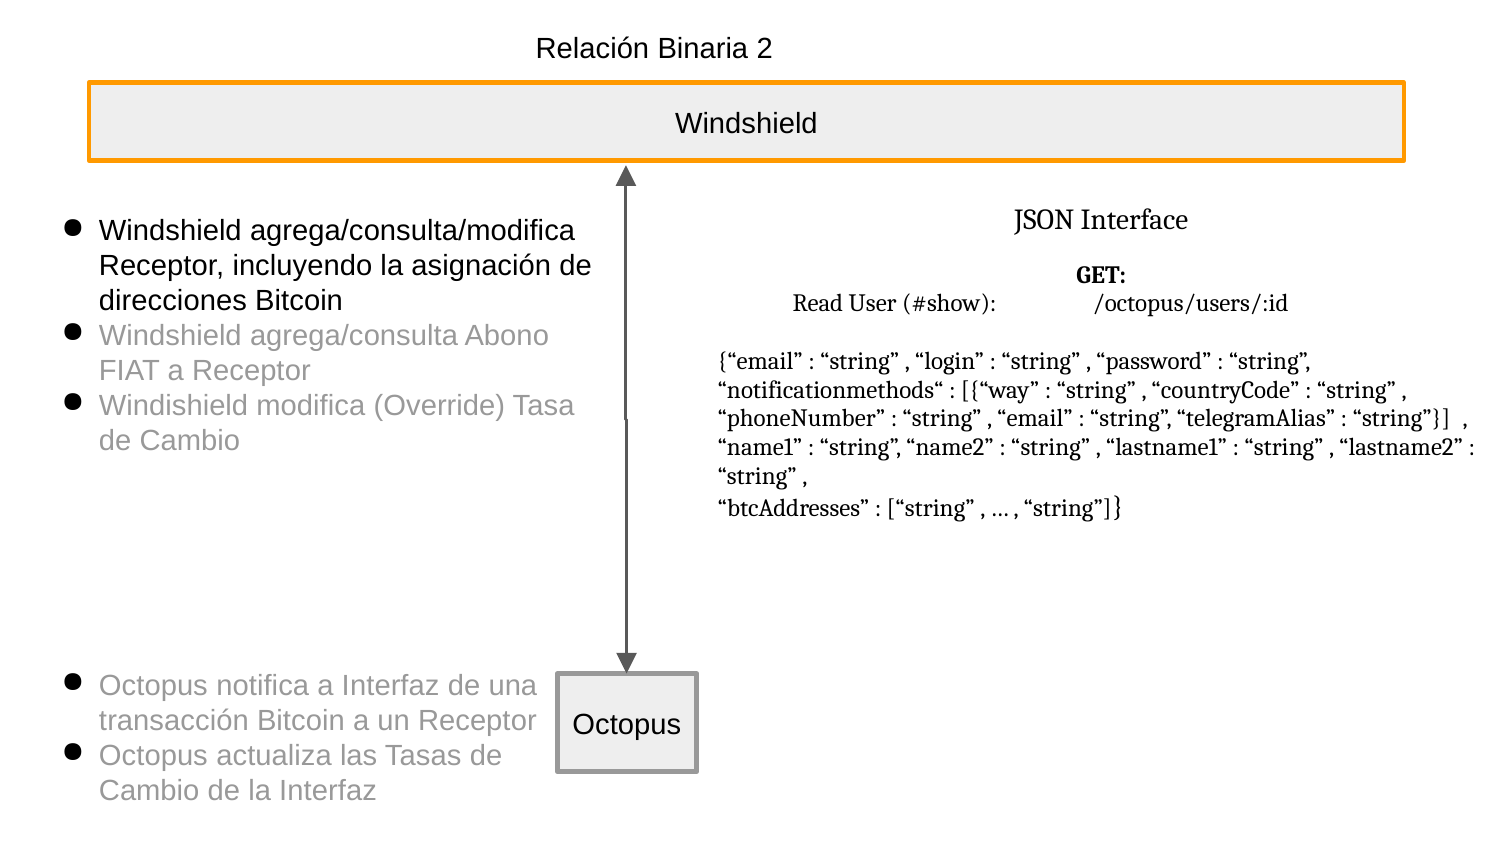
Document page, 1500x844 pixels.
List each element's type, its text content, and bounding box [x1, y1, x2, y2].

text_box Windshield [89, 82, 1404, 161]
text_box JSON Interface GET: Read User (#show): /octopus/users/:id {“email” : “string” , “login” : “string” , “password” : “string”, “notificationmethods“ : [{“way” : “string” , “countryCode” : “string” , “phoneNumber” : “string” , “email” : “string”, “telegramAlias” : “string”}] , “name1” : “string”, “name2” : “string” , “lastname1” : “string” , “lastname2” : “string” , “btcAddresses” : [“string” , … , “string”]} [702, 195, 1500, 538]
text_box Octopus [557, 673, 697, 772]
text_box Windshield agrega/consulta/modifica Receptor, incluyendo la asignación de direcciones Bitcoin Windshield agrega/consulta Abono FIAT a Receptor Windishield modifica (Override) Tasa de Cambio Octopus notifica a Interfaz de una transacción Bitcoin a un Receptor Octopus actualiza las Tasas de Cambio de la Interfaz [8, 196, 627, 701]
text_box Relación Binaria 2 [520, 14, 994, 75]
